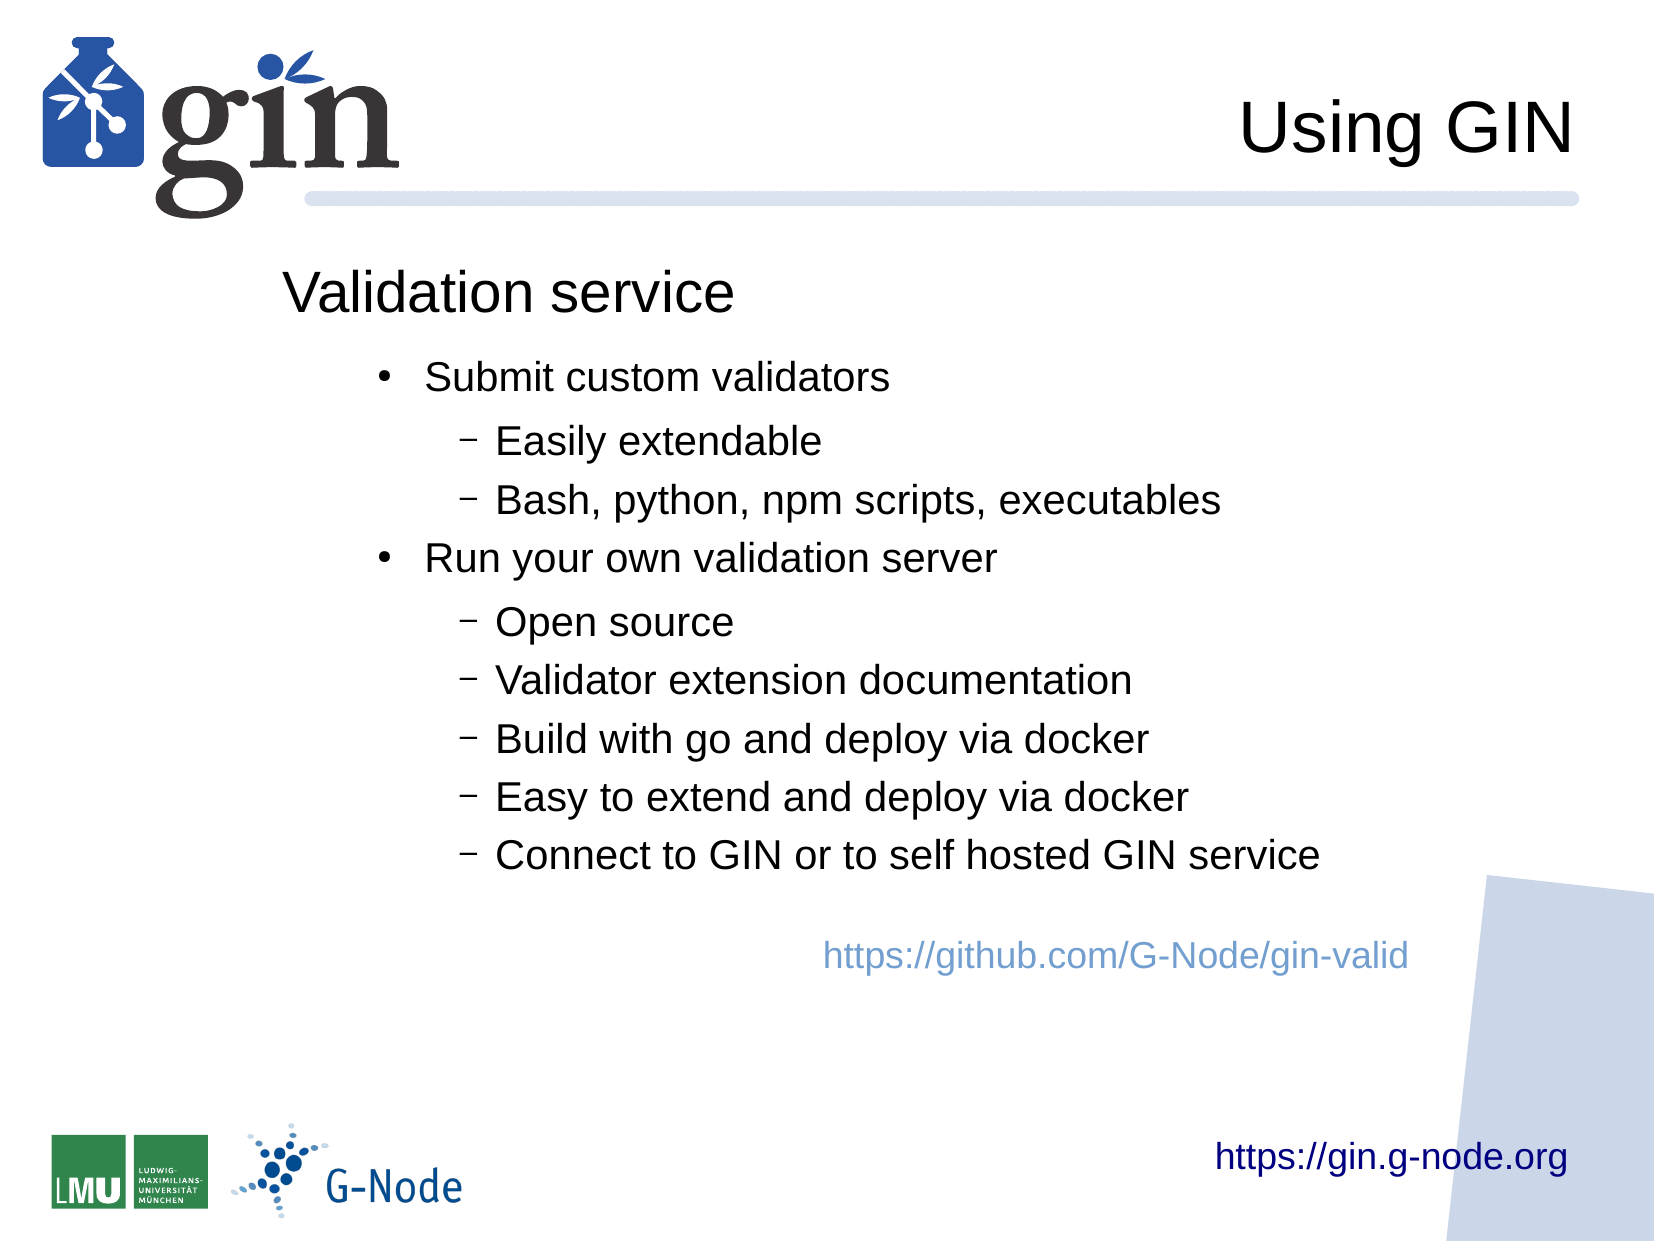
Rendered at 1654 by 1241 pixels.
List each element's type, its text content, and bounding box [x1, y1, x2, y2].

text_box https://github.com/G-Node/gin-valid [772, 927, 1459, 1000]
text_box Using GIN [87, 30, 1576, 226]
picture [230, 1123, 467, 1219]
picture [33, 30, 409, 224]
text_box https://gin.g-node.org [1200, 1128, 1625, 1186]
list Validation service Submit custom validators Easily extendable Bash, python, npm scripts, executables Run your own validation server Open source Validator extension documentation Build with go and deploy via docker Easy to extend and deploy via docker Connect to GIN or to self hosted GIN service [211, 259, 1355, 774]
